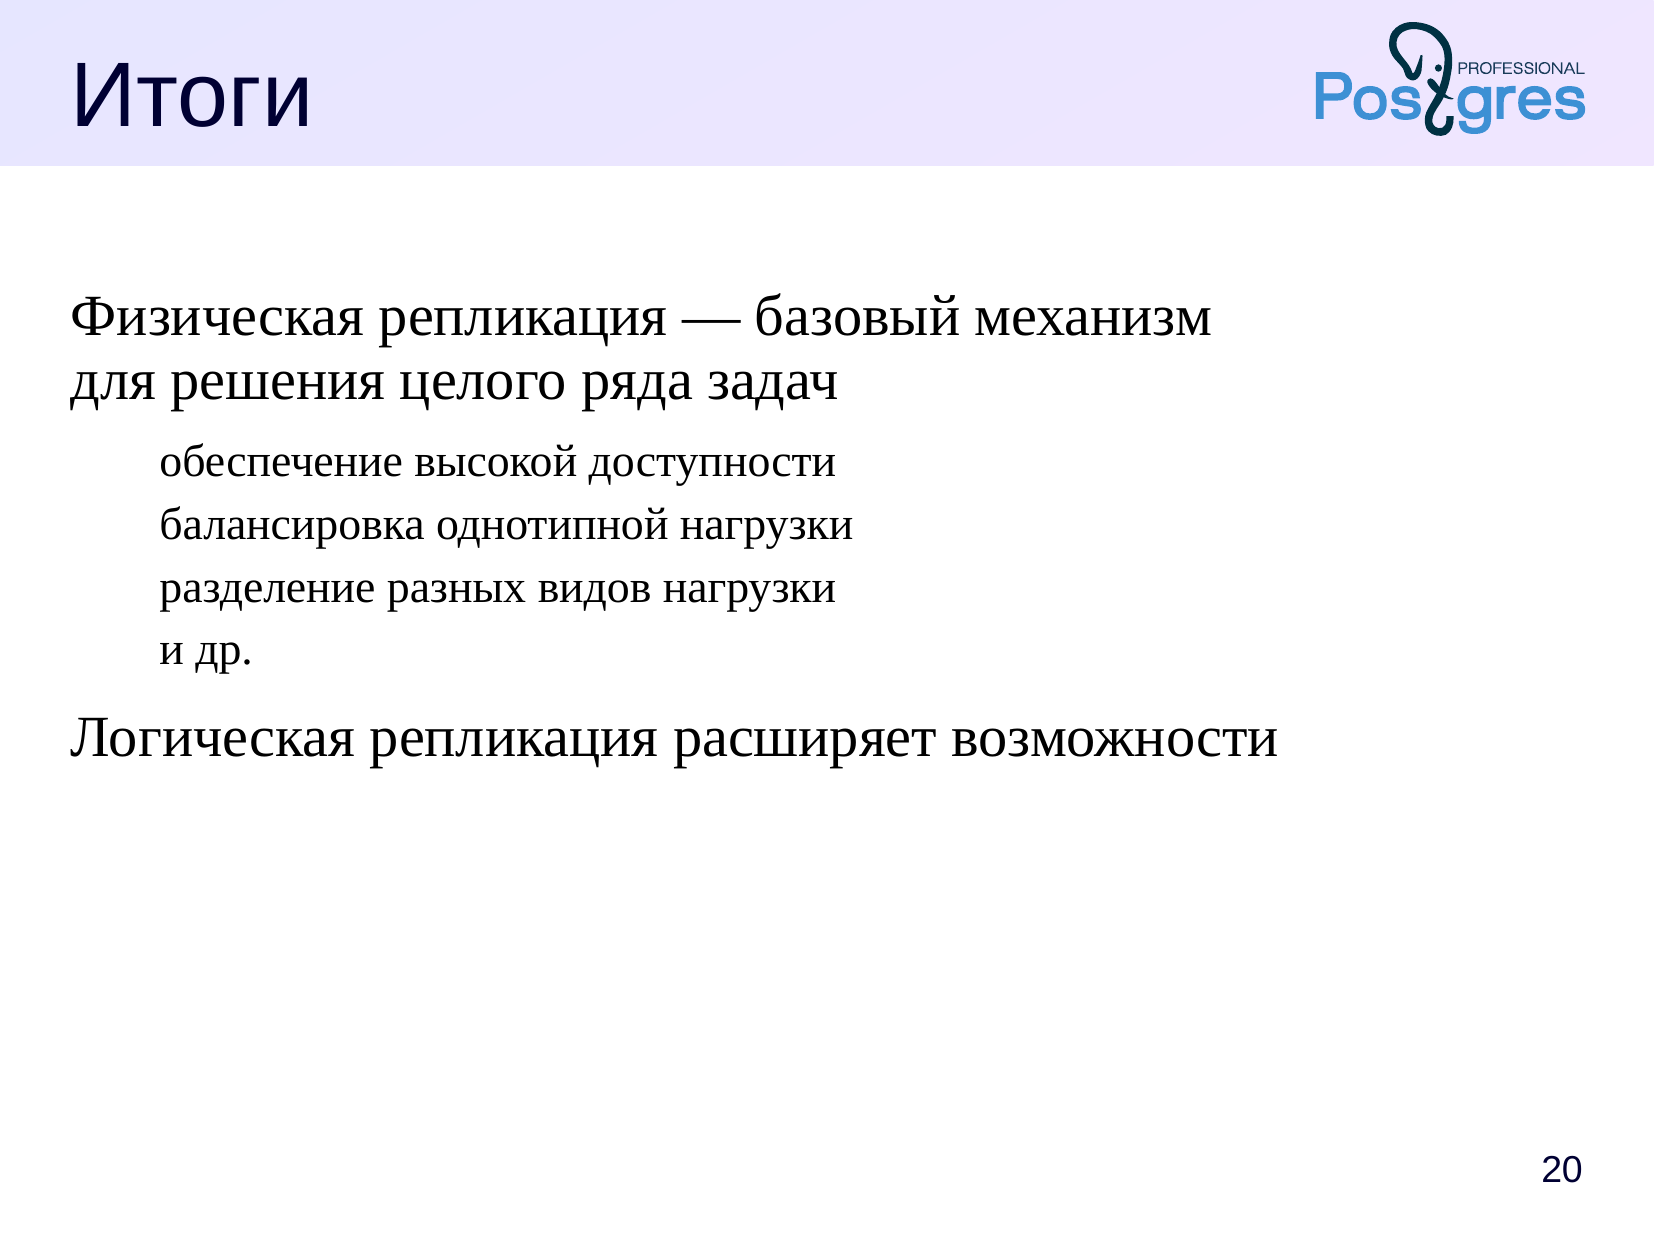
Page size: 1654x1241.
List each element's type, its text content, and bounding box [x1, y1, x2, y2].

title Итоги [70, 43, 1241, 147]
list Физическая репликация — базовый механизм для решения целого ряда задач обеспечение высокой доступности балансировка однотипной нагрузки разделение разных видов нагрузки и др. Логическая репликация расширяет возможности [70, 283, 1583, 1134]
